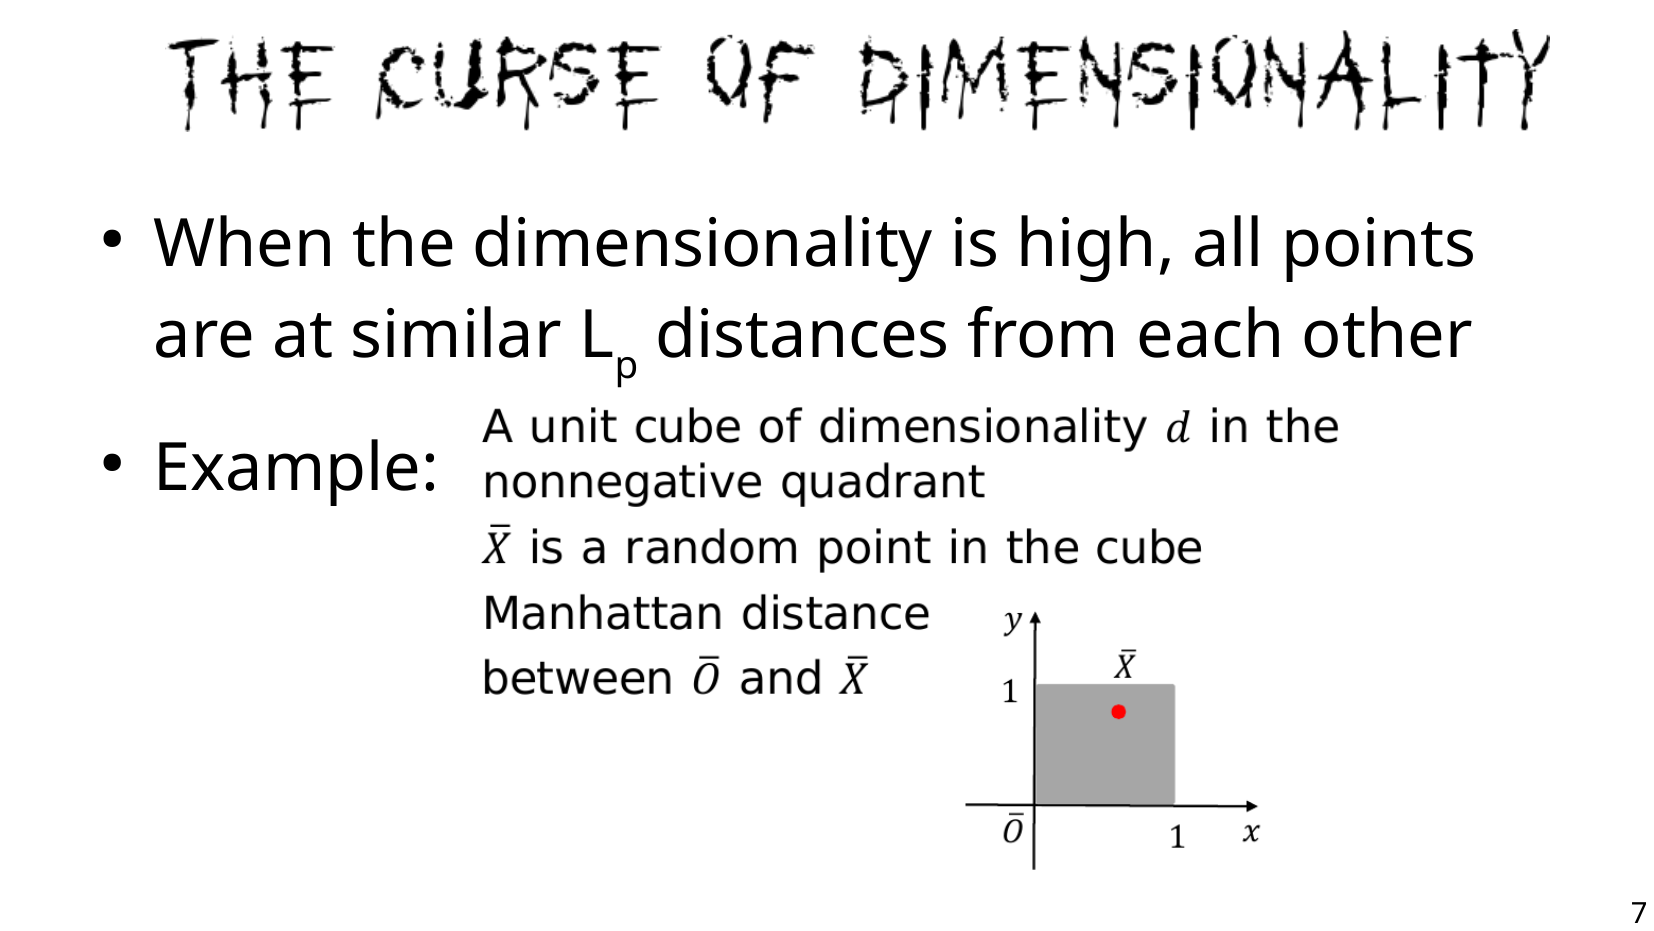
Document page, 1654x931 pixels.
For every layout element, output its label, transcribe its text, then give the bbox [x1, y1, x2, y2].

picture [465, 389, 1377, 871]
picture [165, 29, 1550, 132]
list When the dimensionality is high, all points are at similar Lp distances from each other Example: [82, 195, 1571, 793]
